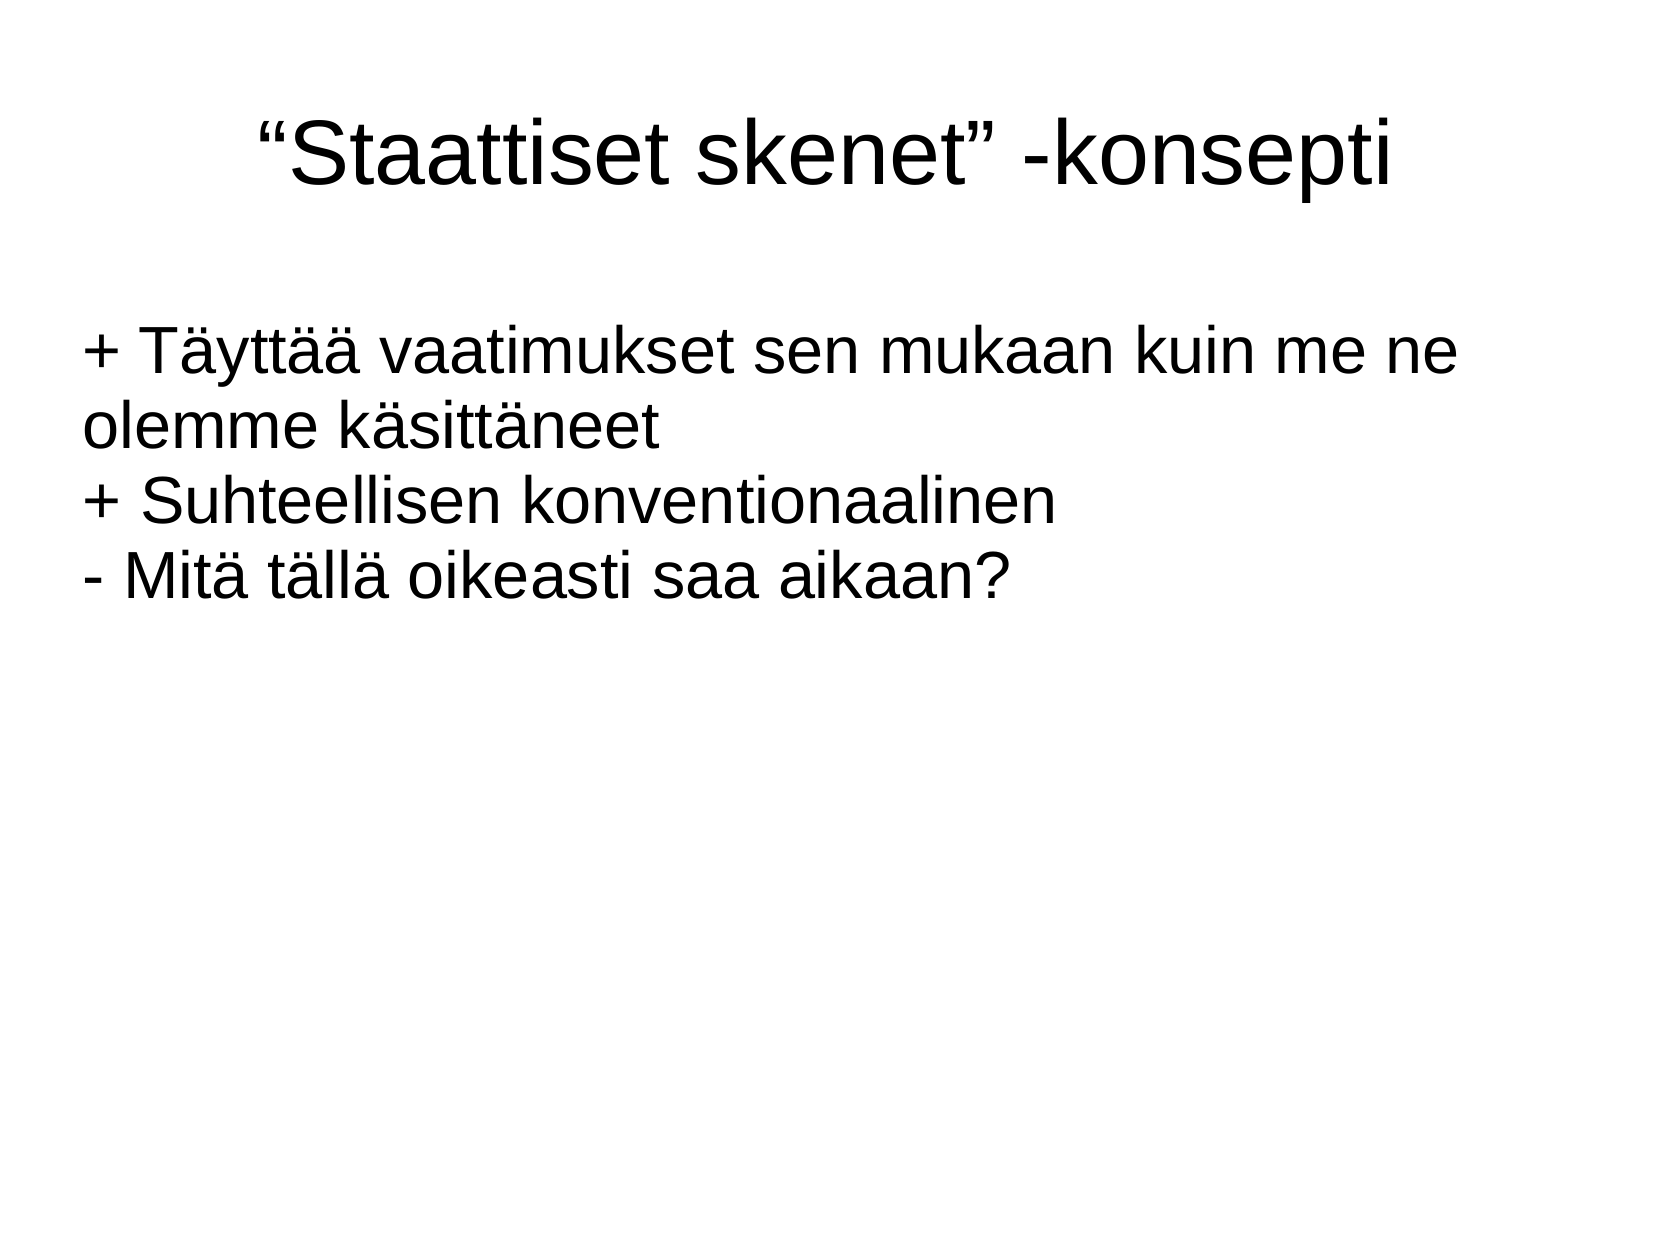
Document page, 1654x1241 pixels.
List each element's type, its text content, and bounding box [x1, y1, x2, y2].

title “Staattiset skenet” -konsepti [82, 49, 1571, 257]
subtitle + Täyttää vaatimukset sen mukaan kuin me ne olemme käsittäneet + Suhteellisen konventionaalinen - Mitä tällä oikeasti saa aikaan? [82, 290, 1538, 1010]
